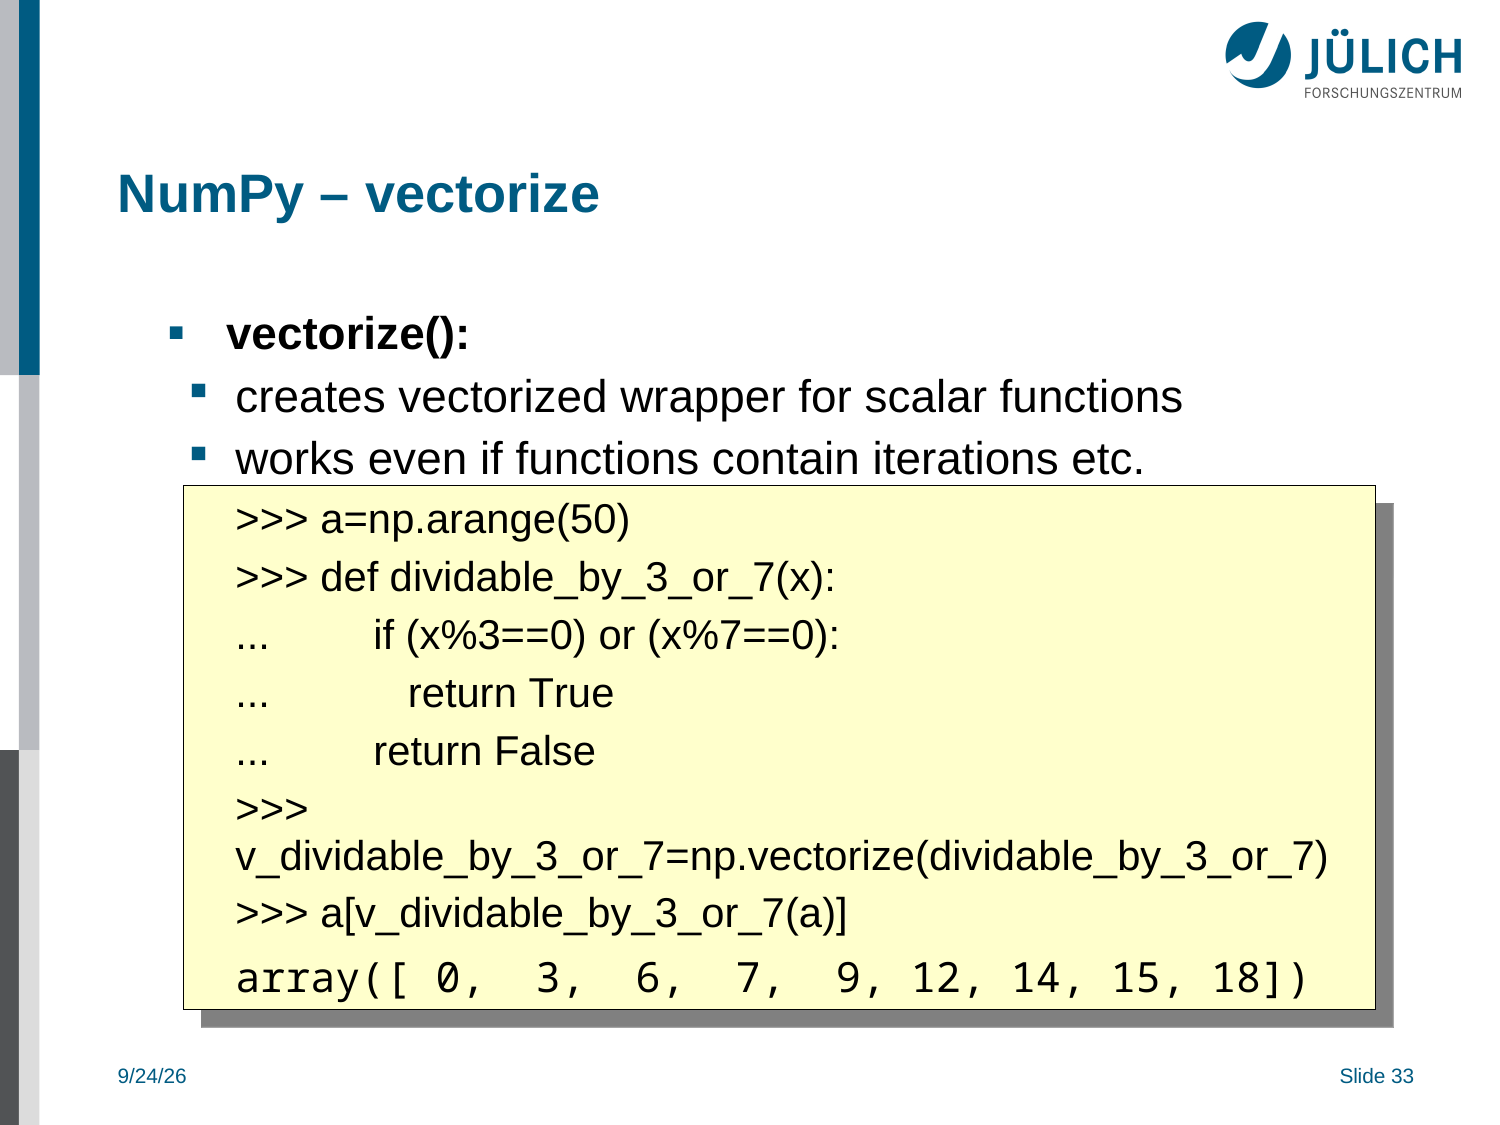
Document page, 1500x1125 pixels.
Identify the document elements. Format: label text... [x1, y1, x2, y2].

picture [1224, 20, 1461, 98]
title NumPy – vectorize [117, 99, 1393, 288]
list vectorize(): creates vectorized wrapper for scalar functions works even if functions contain iterations etc. >>> a=np.arange(50) >>> def dividable_by_3_or_7(x): ... if (x%3==0) or (x%7==0): ... return True ... return False >>> v_dividable_by_3_or_7=np.vectorize(dividable_by_3_or_7) >>> a[v_dividable_by_3_or_7(a)] array([ 0, 3, 6, 7, 9, 12, 14, 15, 18]) [113, 308, 1389, 1125]
